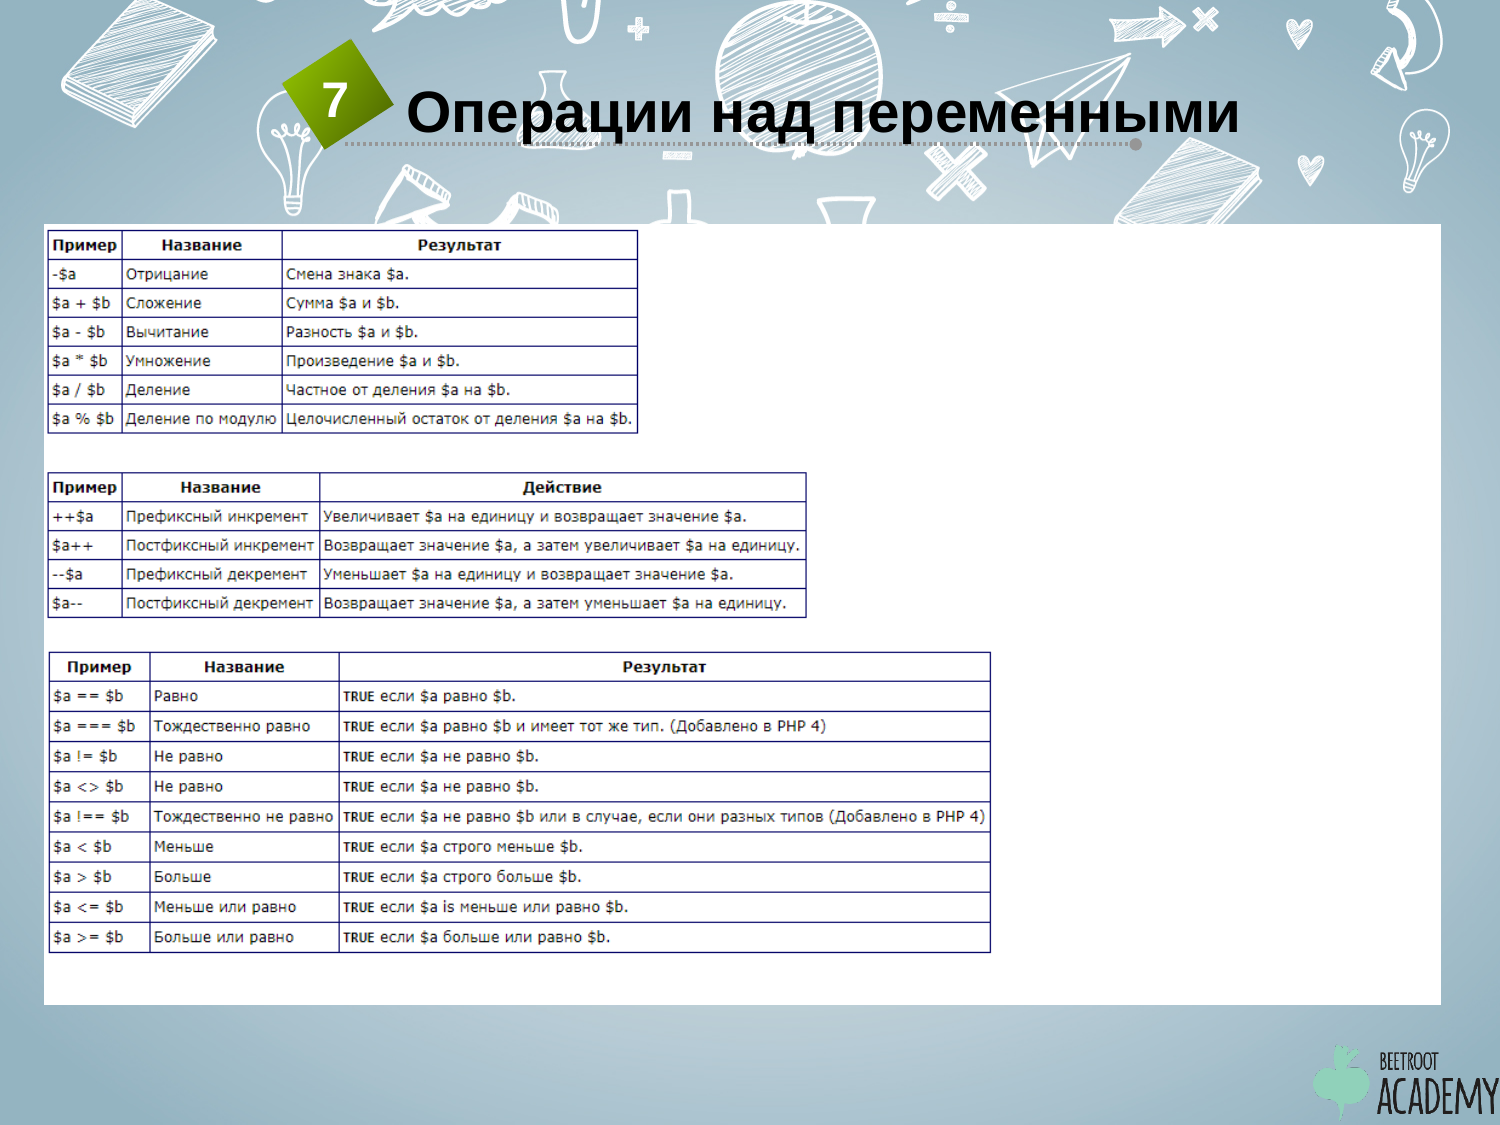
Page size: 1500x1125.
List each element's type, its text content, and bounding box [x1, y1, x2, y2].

text_box 7 [306, 59, 365, 135]
text_box Операции над переменными [164, 66, 1257, 152]
text_box [319, 38, 365, 59]
picture [0, 0, 1500, 1125]
